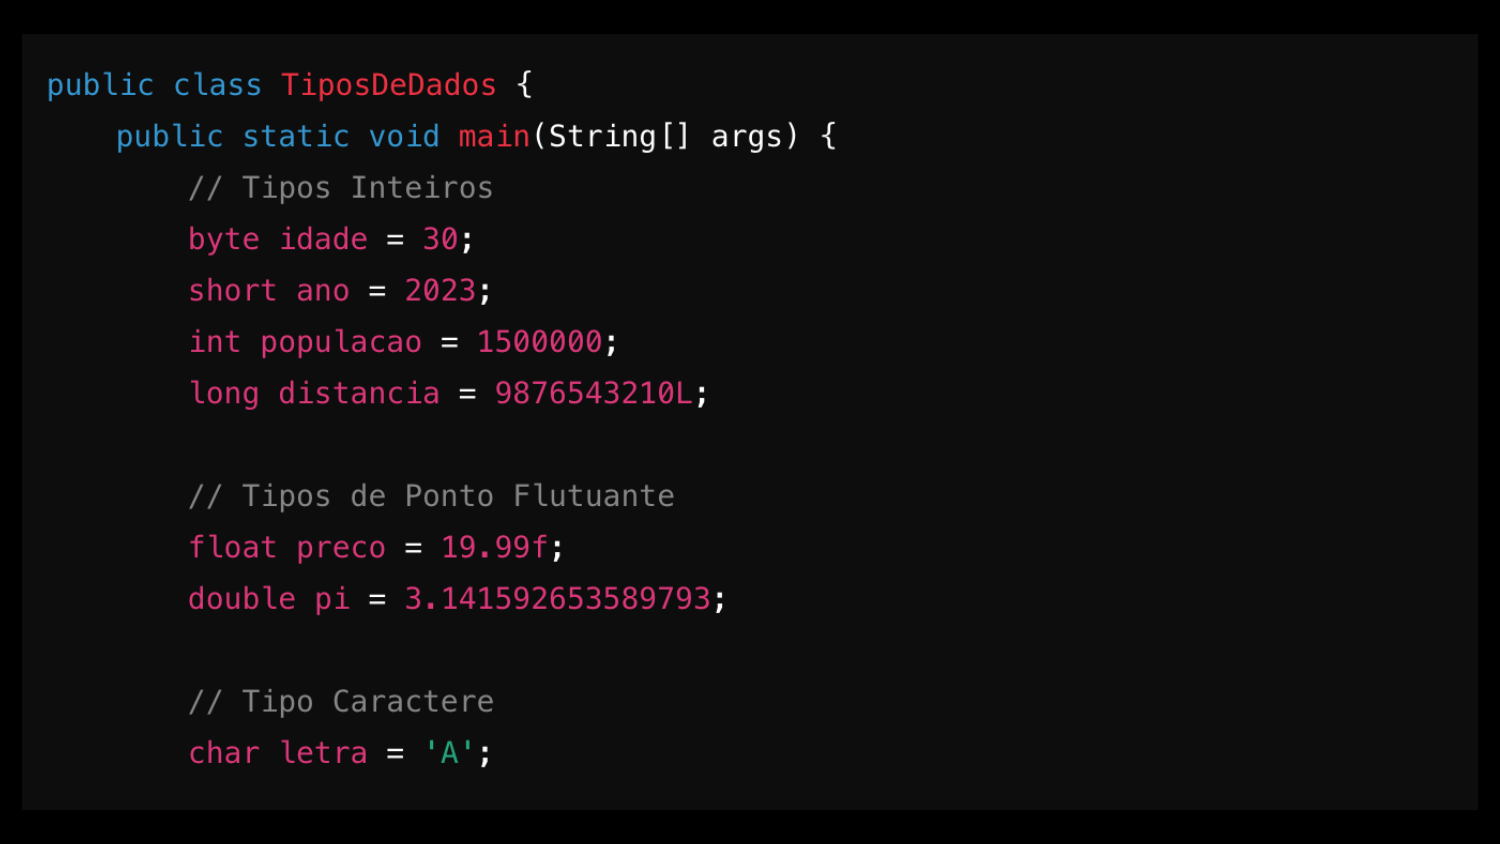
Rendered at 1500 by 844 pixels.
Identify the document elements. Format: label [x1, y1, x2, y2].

picture [22, 34, 1478, 810]
